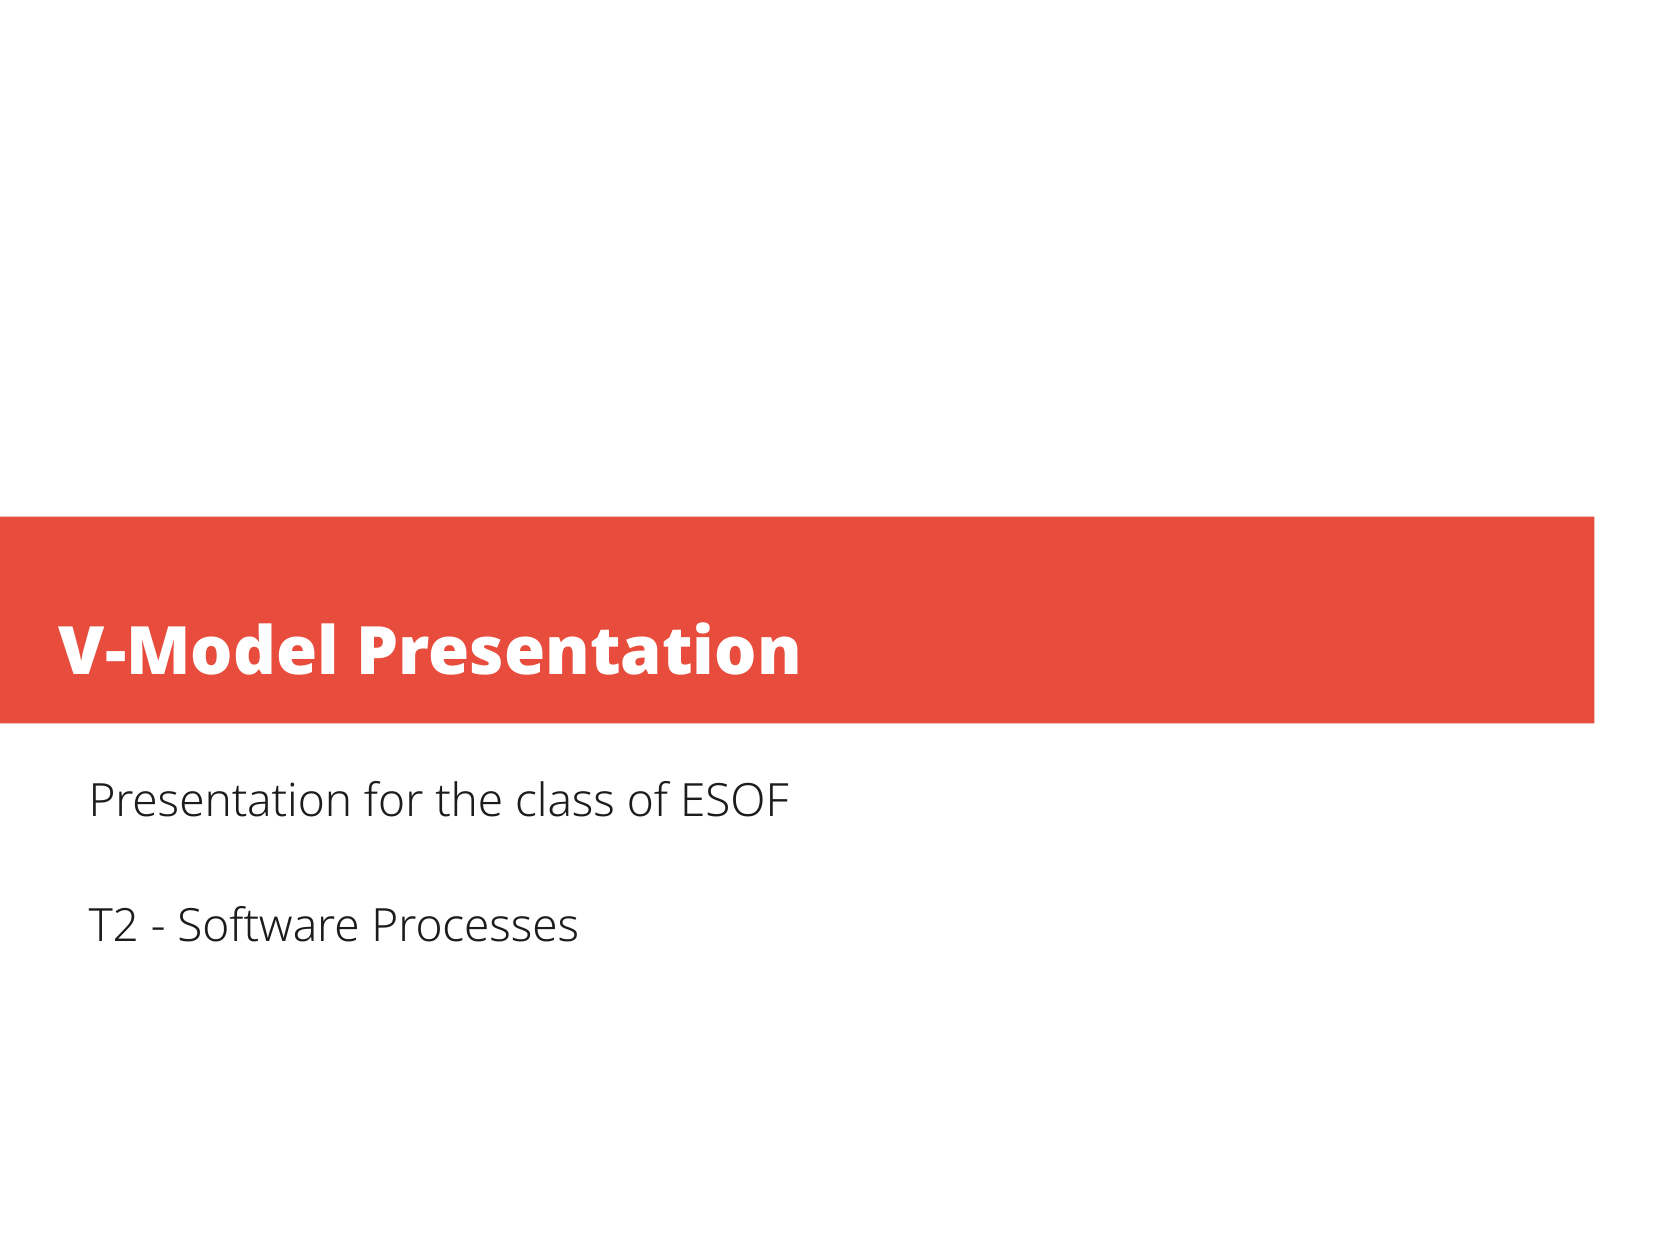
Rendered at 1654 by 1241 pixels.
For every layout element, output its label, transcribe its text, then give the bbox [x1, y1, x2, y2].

subtitle Presentation for the class of ESOF T2 - Software Processes [88, 767, 1595, 1182]
title V-Model Presentation [59, 546, 1595, 694]
